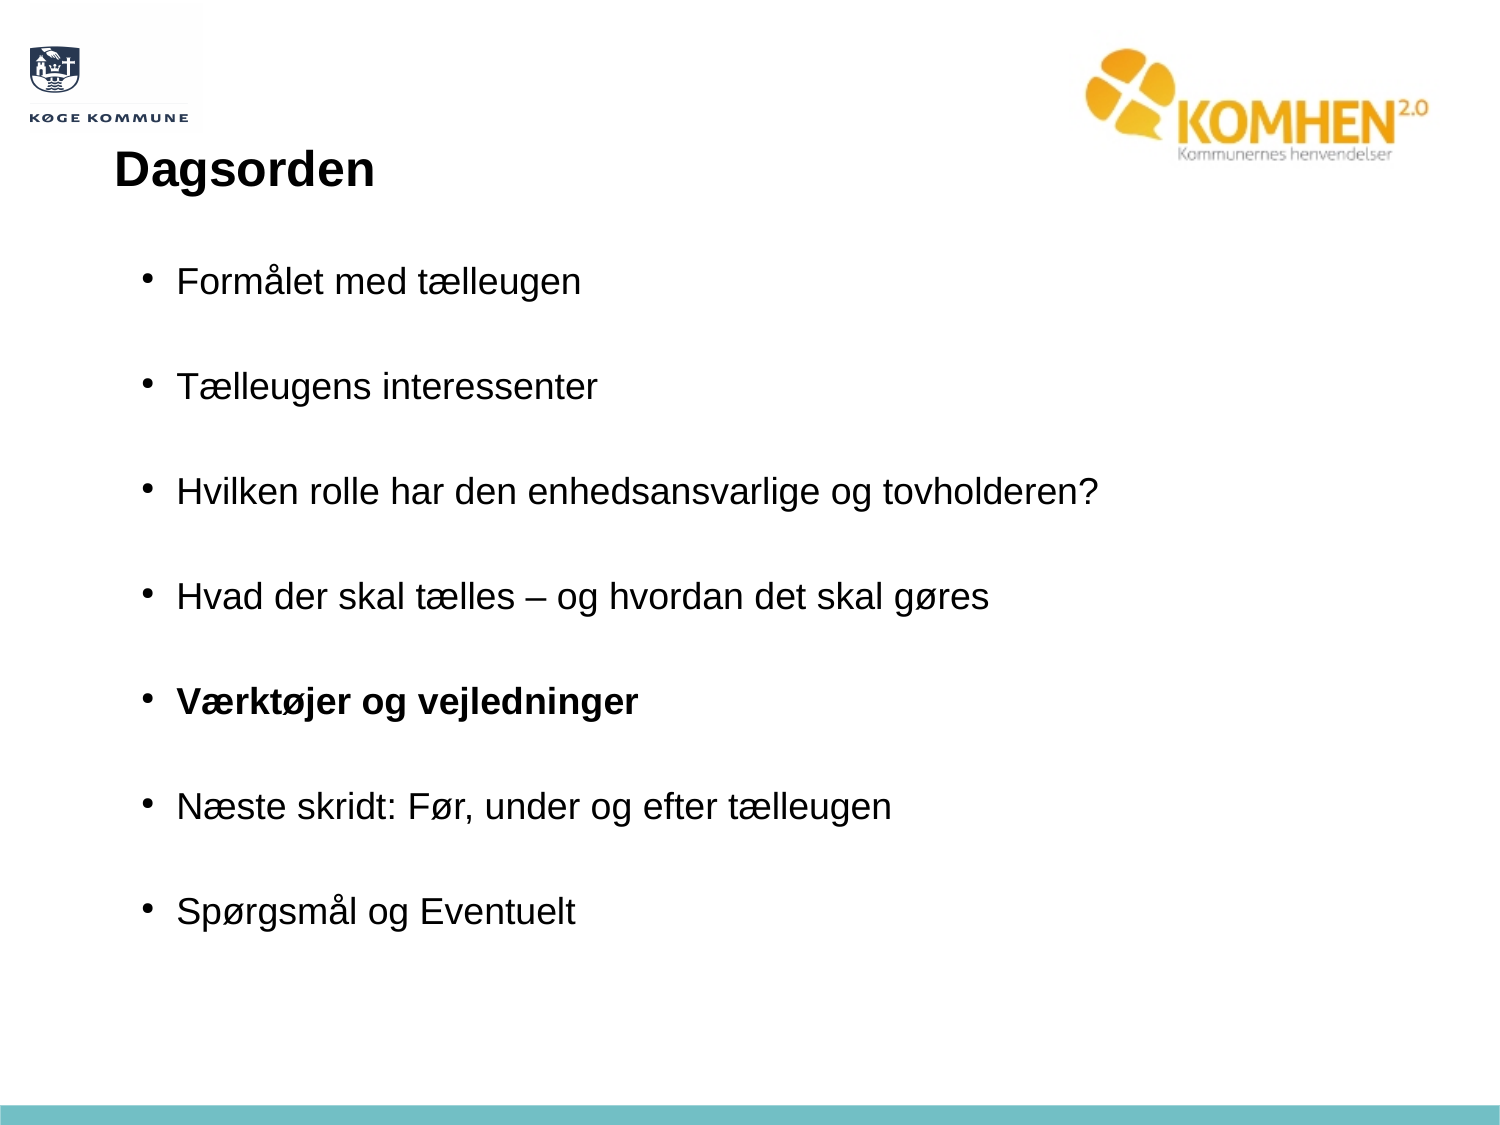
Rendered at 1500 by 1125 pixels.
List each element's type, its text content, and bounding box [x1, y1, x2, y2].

picture [30, 3, 203, 133]
text_box Dagsorden [100, 90, 1435, 244]
picture [1069, 30, 1440, 186]
text_box [0, 1105, 1500, 1125]
text_box Formålet med tælleugen Tælleugens interessenter Hvilken rolle har den enhedsansvarlige og tovholderen? Hvad der skal tælles – og hvordan det skal gøres Værktøjer og vejledninger Næste skridt: Før, under og efter tælleugen Spørgsmål og Eventuelt [90, 240, 1426, 949]
